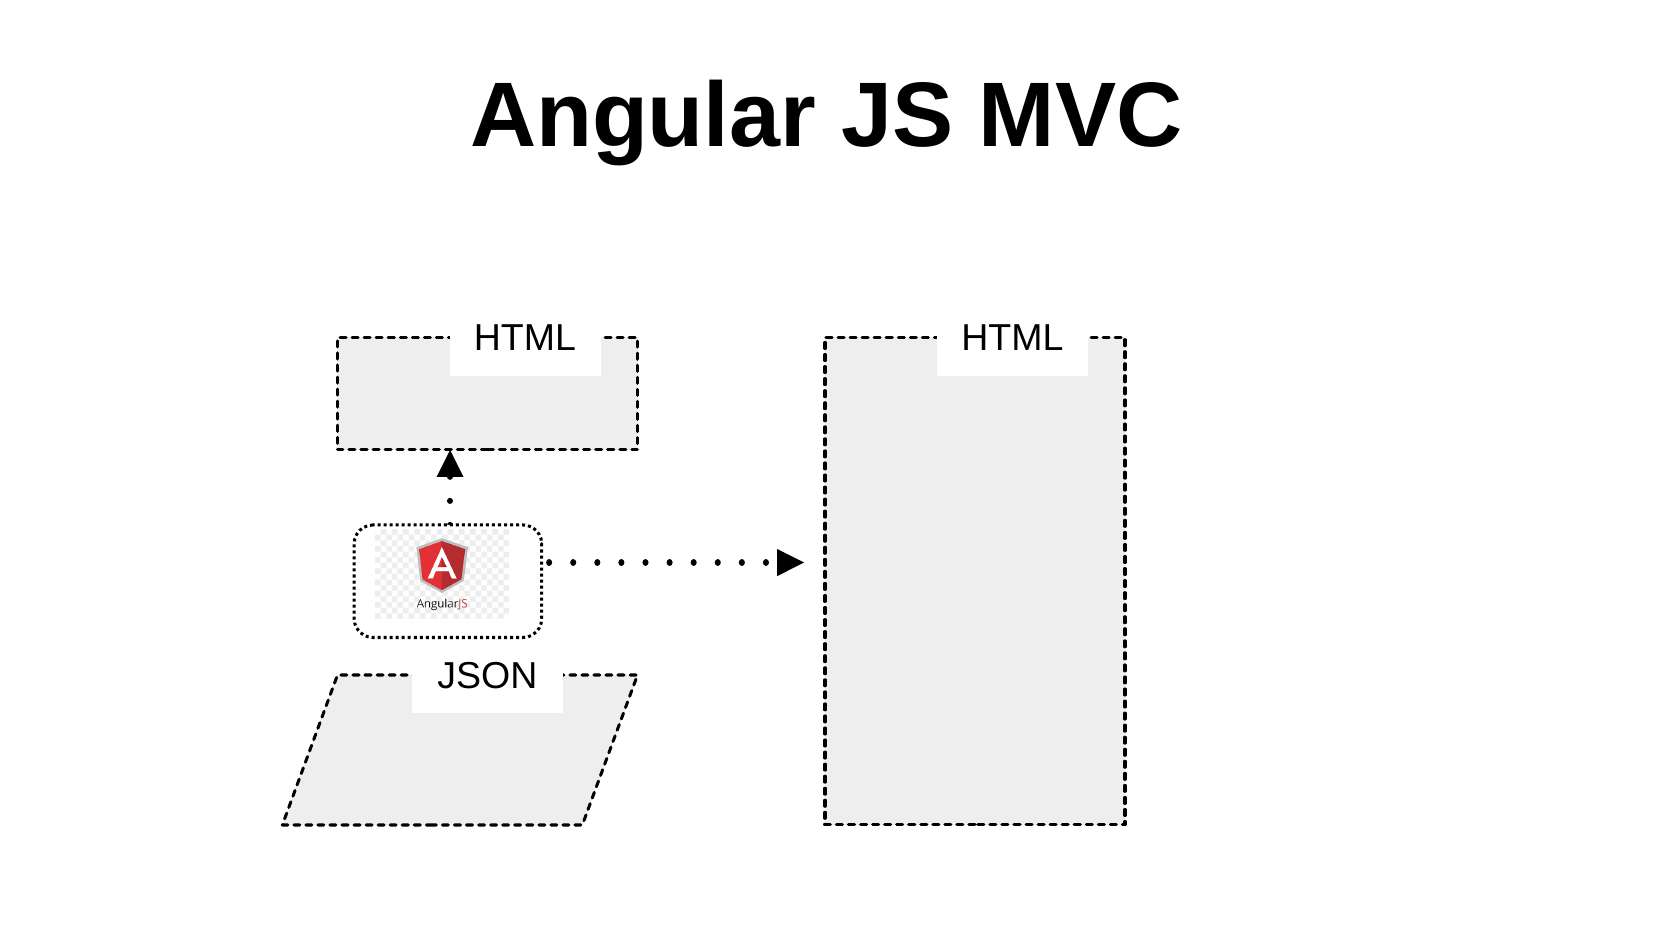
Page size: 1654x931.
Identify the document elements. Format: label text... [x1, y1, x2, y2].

text_box [354, 524, 542, 638]
text_box HTML [937, 300, 1088, 376]
text_box [825, 337, 1126, 825]
text_box [337, 337, 638, 450]
text_box JSON [412, 637, 563, 713]
title Angular JS MVC [82, 37, 1571, 193]
text_box HTML [450, 300, 601, 376]
picture [375, 529, 509, 619]
text_box [282, 675, 638, 826]
